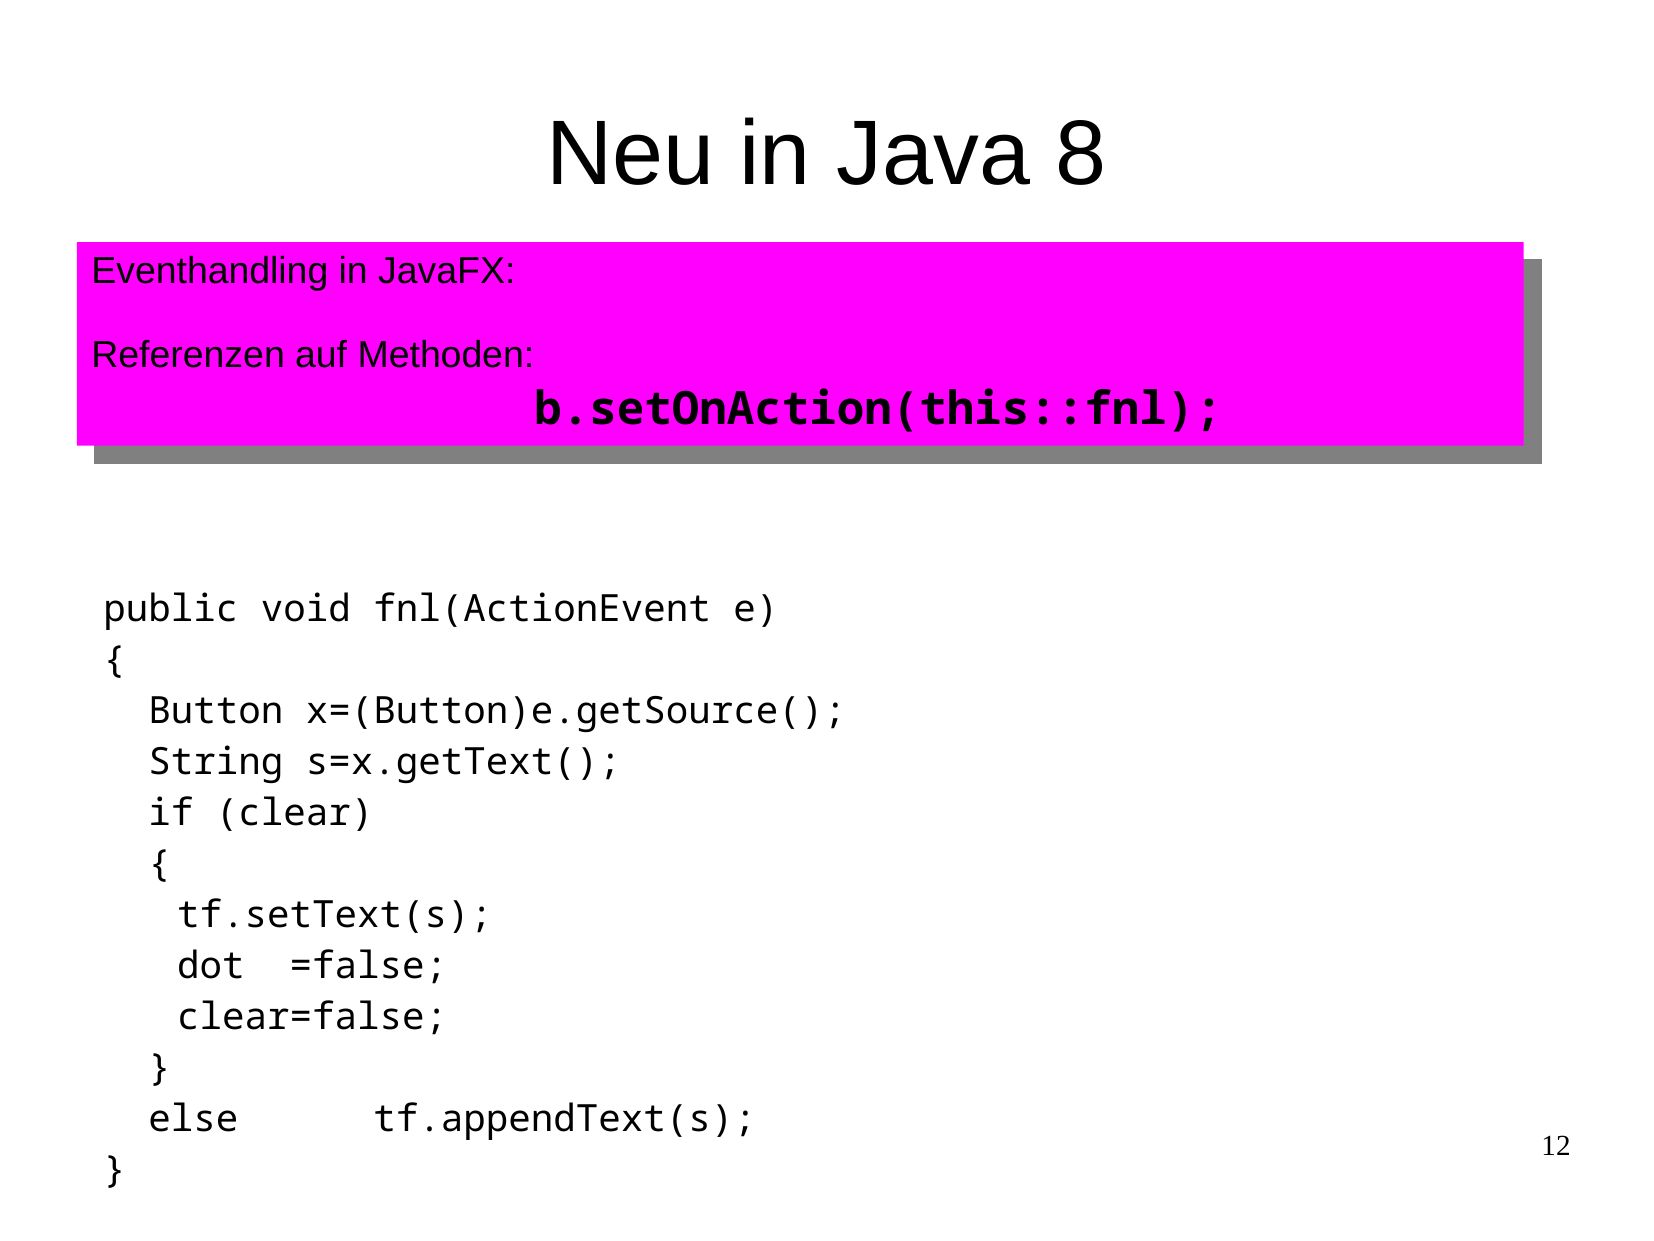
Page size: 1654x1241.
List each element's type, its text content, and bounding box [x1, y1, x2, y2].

title Neu in Java 8 [82, 49, 1571, 257]
text_box public void fnl(ActionEvent e) { Button x=(Button)e.getSource(); String s=x.getText(); if (clear) { tf.setText(s); dot =false; clear=false; } else tf.appendText(s); } [88, 573, 1477, 1111]
text_box Eventhandling in JavaFX: Referenzen auf Methoden: b.setOnAction(this::fnl); [76, 242, 1524, 439]
